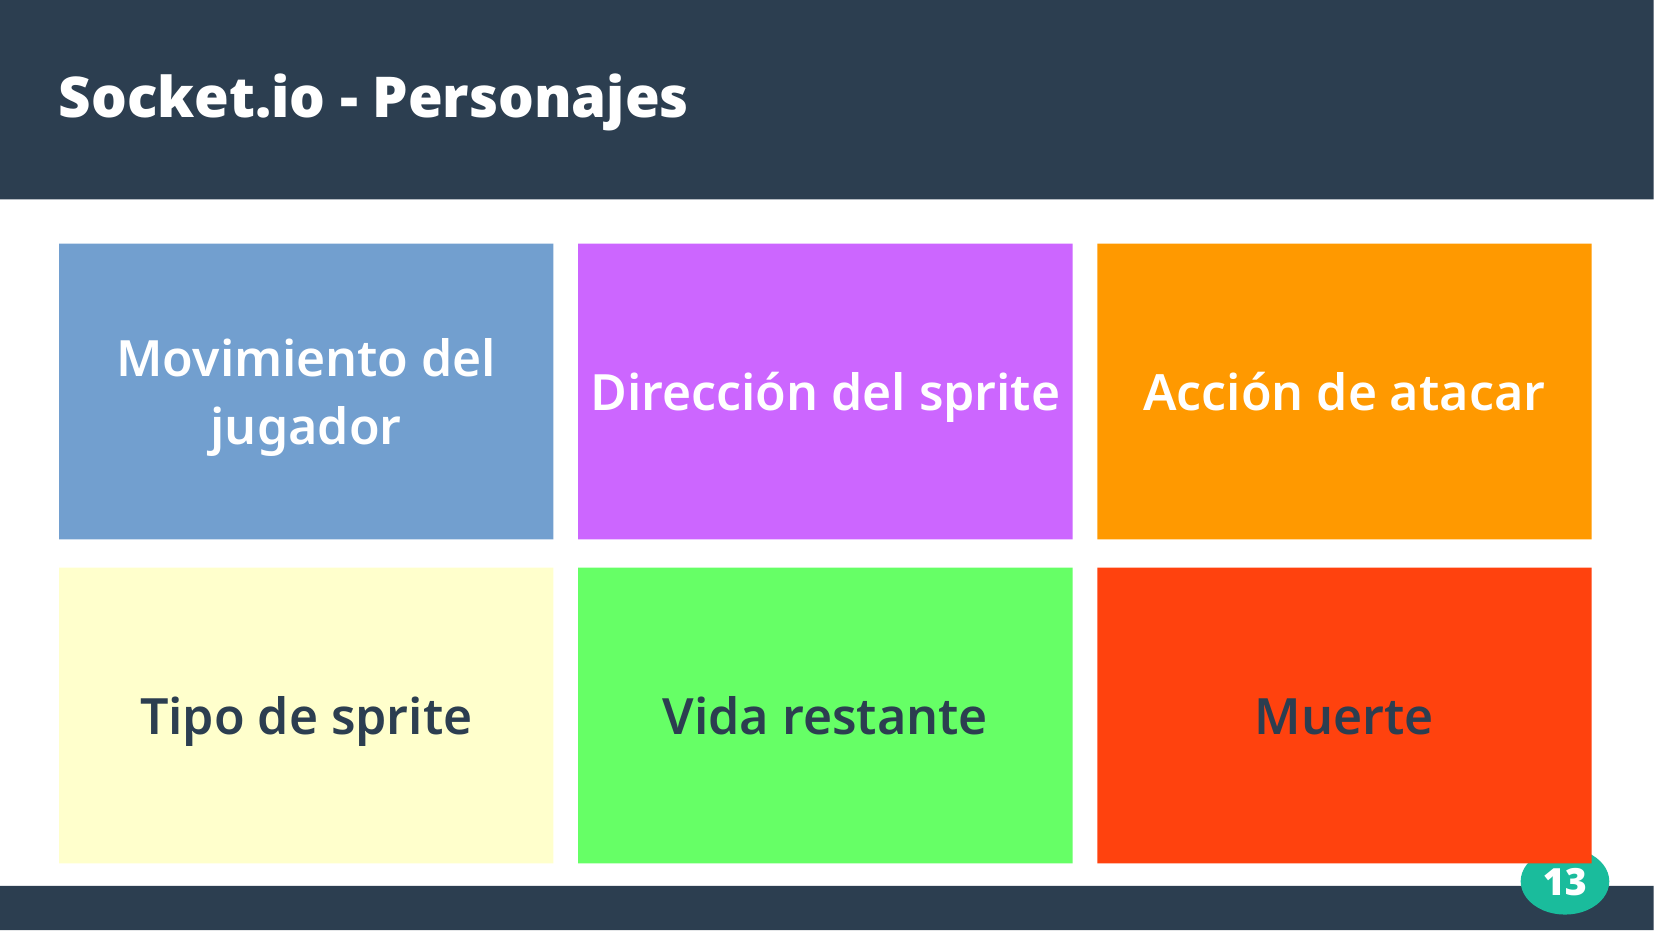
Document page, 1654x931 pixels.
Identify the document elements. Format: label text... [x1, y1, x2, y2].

list Acción de atacar [1097, 243, 1592, 540]
list Movimiento del jugador [59, 243, 554, 540]
list Muerte [1097, 567, 1592, 864]
list Dirección del sprite [578, 243, 1073, 540]
list Vida restante [578, 567, 1073, 864]
title Socket.io - Personajes [59, 37, 1595, 155]
list Tipo de sprite [59, 567, 554, 864]
